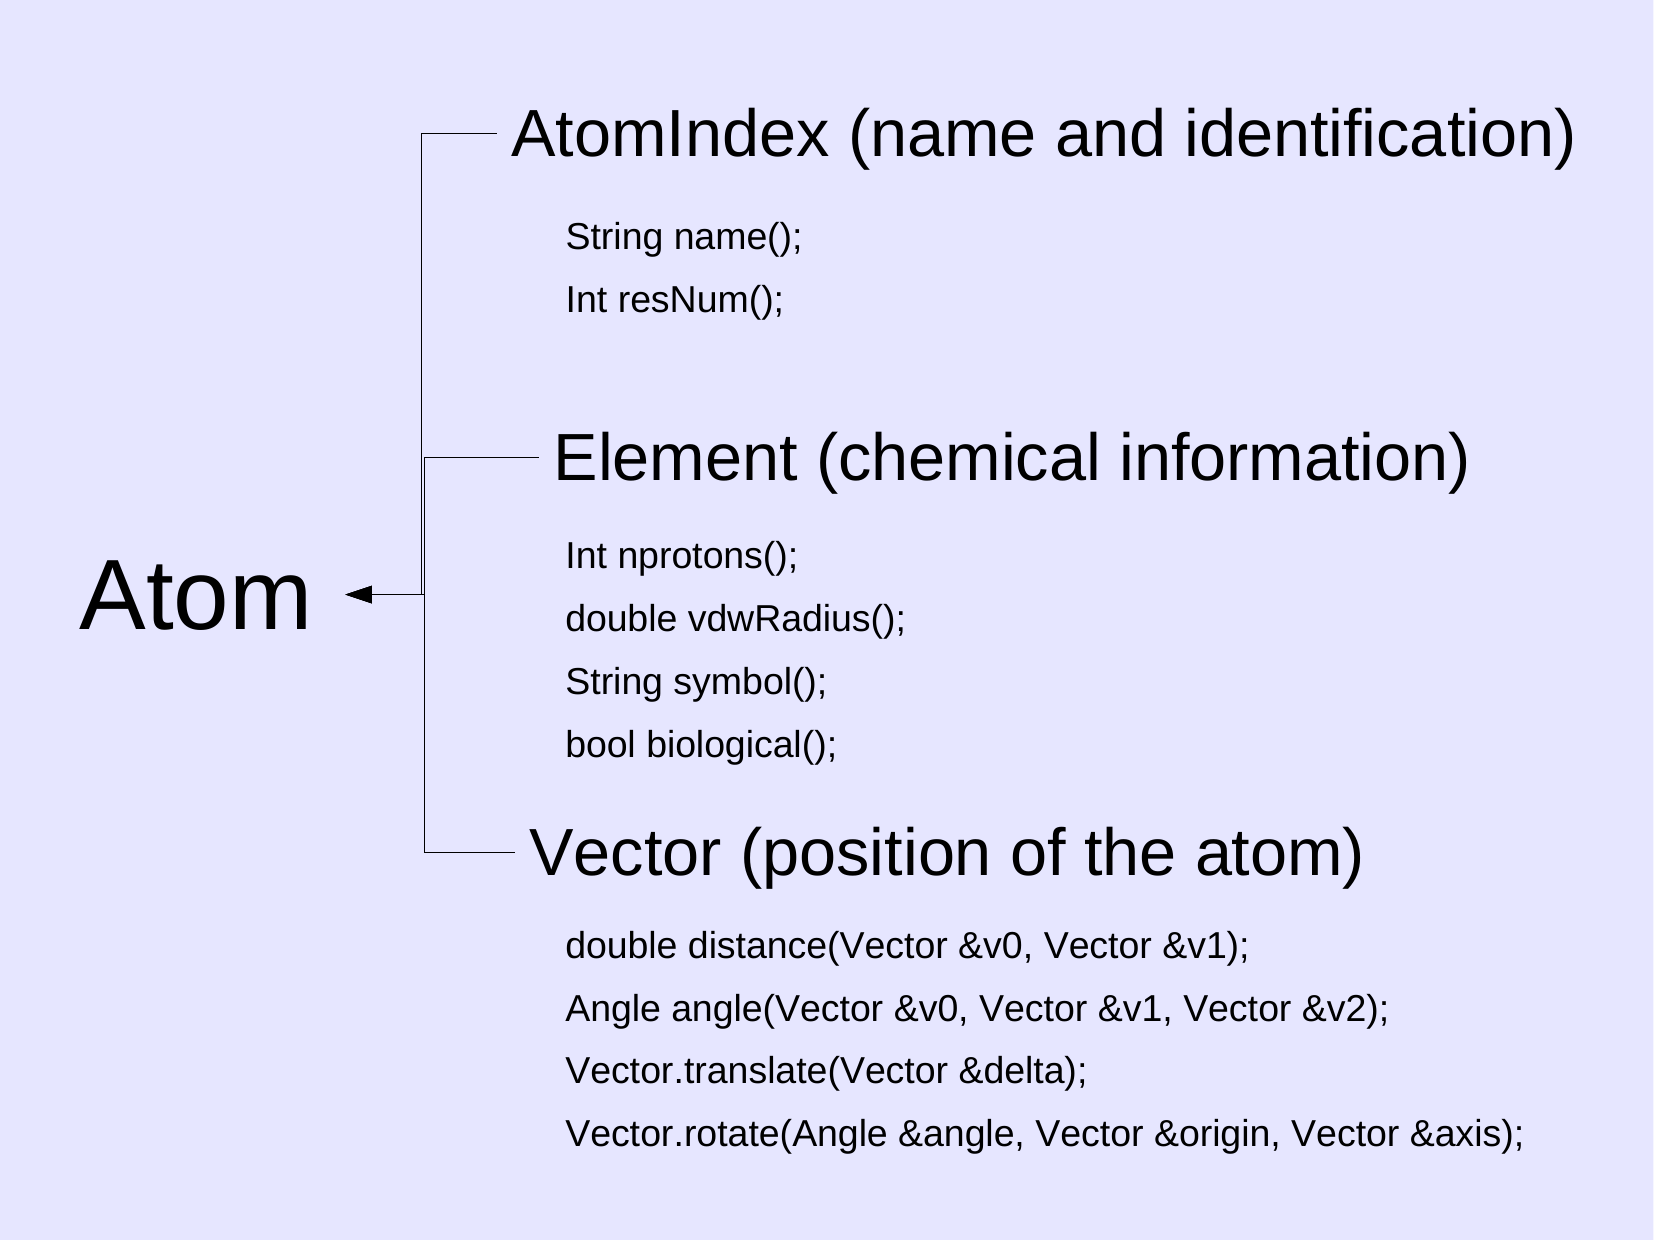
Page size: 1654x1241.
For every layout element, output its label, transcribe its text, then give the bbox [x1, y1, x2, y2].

text_box AtomIndex (name and identification) [496, 88, 1610, 178]
text_box double distance(Vector &v0, Vector &v1); Angle angle(Vector &v0, Vector &v1, Vector &v2); Vector.translate(Vector &delta); Vector.rotate(Angle &angle, Vector &origin, Vector &axis); [550, 895, 1540, 1142]
text_box Atom [64, 531, 346, 658]
text_box Element (chemical information) [538, 412, 1531, 502]
text_box String name(); Int resNum(); [550, 187, 818, 370]
text_box Int nprotons(); double vdwRadius(); String symbol(); bool biological(); [550, 505, 921, 752]
text_box Vector (position of the atom) [514, 807, 1438, 898]
